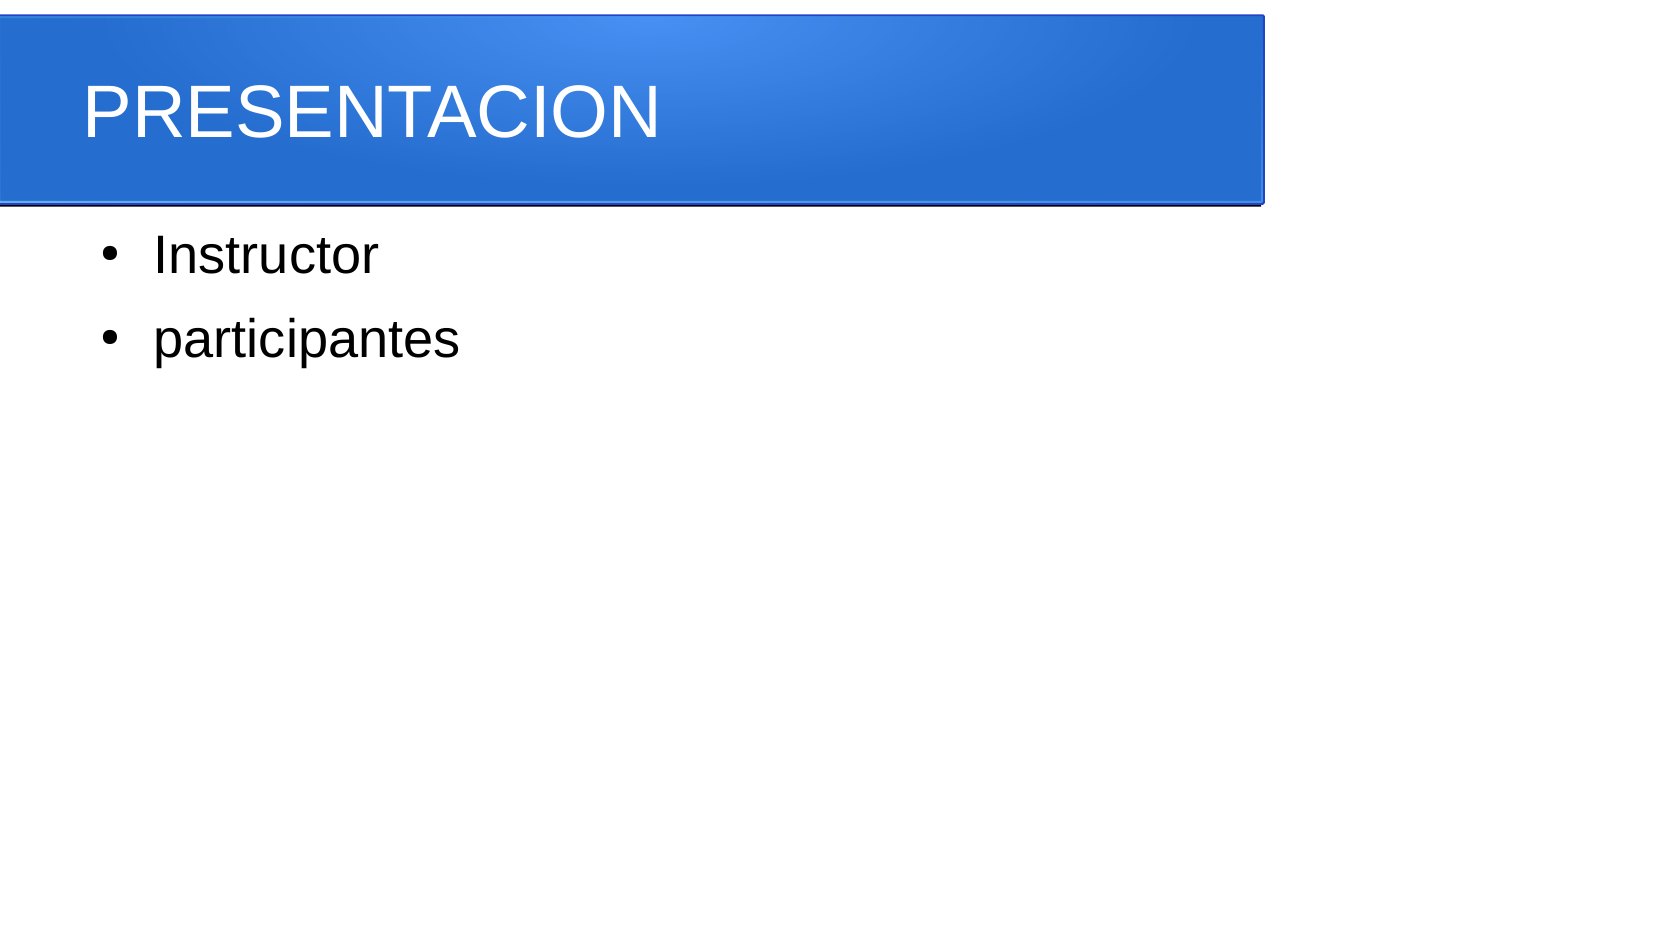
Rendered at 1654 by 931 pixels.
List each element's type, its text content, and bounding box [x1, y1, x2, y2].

title PRESENTACION [82, 35, 1235, 189]
list Instructor participantes [82, 224, 1571, 764]
